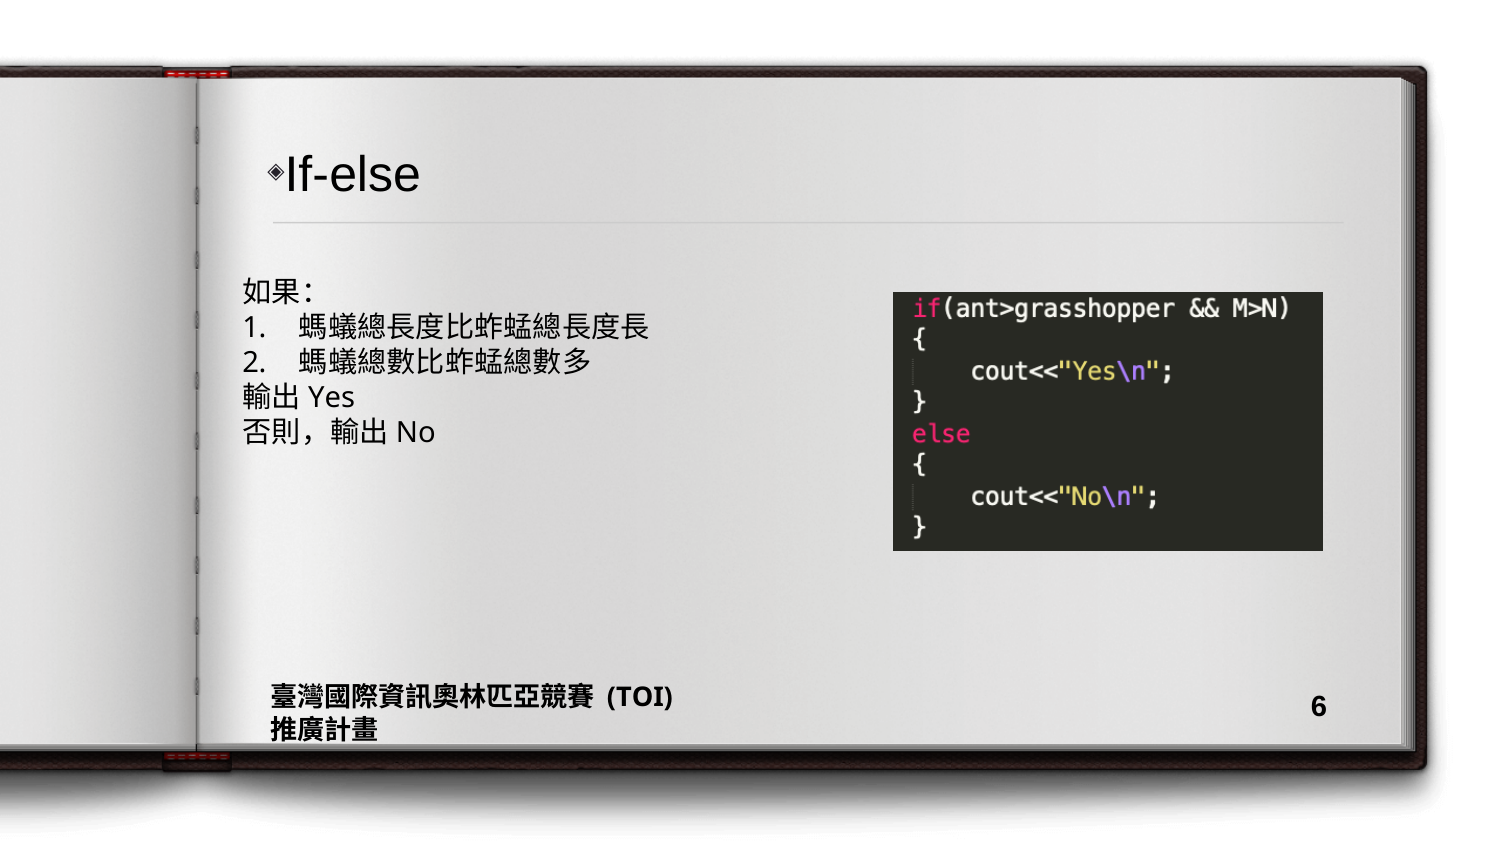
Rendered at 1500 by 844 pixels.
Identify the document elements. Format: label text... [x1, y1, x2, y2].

picture [893, 292, 1323, 552]
text_box If-else [252, 126, 1194, 216]
text_box [1295, 672, 1386, 737]
text_box 如果： 螞蟻總長度比蚱蜢總長度長 螞蟻總數比蚱蜢總數多 輸出Yes 否則，輸出No [228, 266, 1218, 604]
